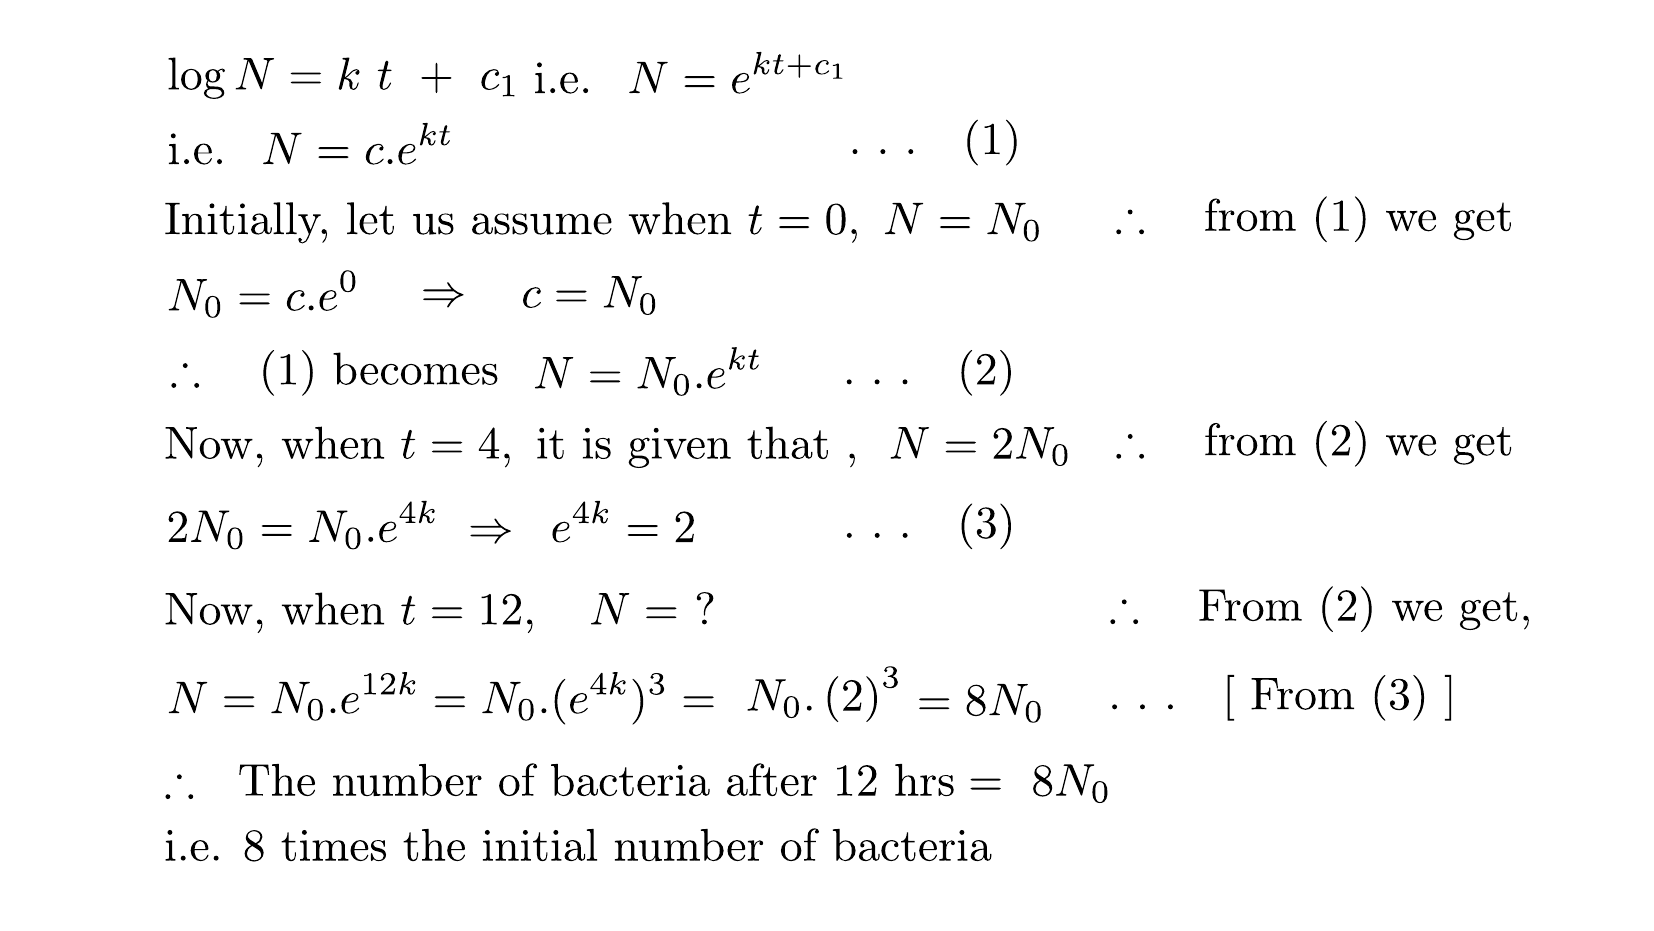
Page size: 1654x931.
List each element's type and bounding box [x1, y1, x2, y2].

text_box [165, 763, 1108, 804]
text_box [422, 282, 464, 308]
text_box [850, 119, 1017, 166]
text_box [845, 503, 1011, 550]
text_box [1110, 586, 1529, 633]
text_box [552, 500, 694, 543]
text_box [1116, 196, 1511, 243]
text_box [534, 347, 760, 396]
text_box [171, 350, 498, 396]
text_box [168, 672, 714, 725]
text_box [918, 683, 1041, 723]
text_box [845, 349, 1011, 396]
text_box [165, 202, 1039, 244]
text_box [747, 666, 898, 723]
text_box [1110, 674, 1452, 721]
text_box [523, 276, 656, 315]
text_box [168, 122, 451, 165]
text_box [168, 57, 515, 99]
text_box [165, 828, 992, 862]
text_box [165, 426, 1068, 469]
text_box [165, 592, 714, 634]
text_box [168, 500, 435, 550]
text_box [1116, 420, 1512, 467]
text_box [168, 270, 356, 318]
text_box [470, 518, 511, 544]
text_box [535, 51, 843, 94]
subtitle [47, 43, 1607, 896]
